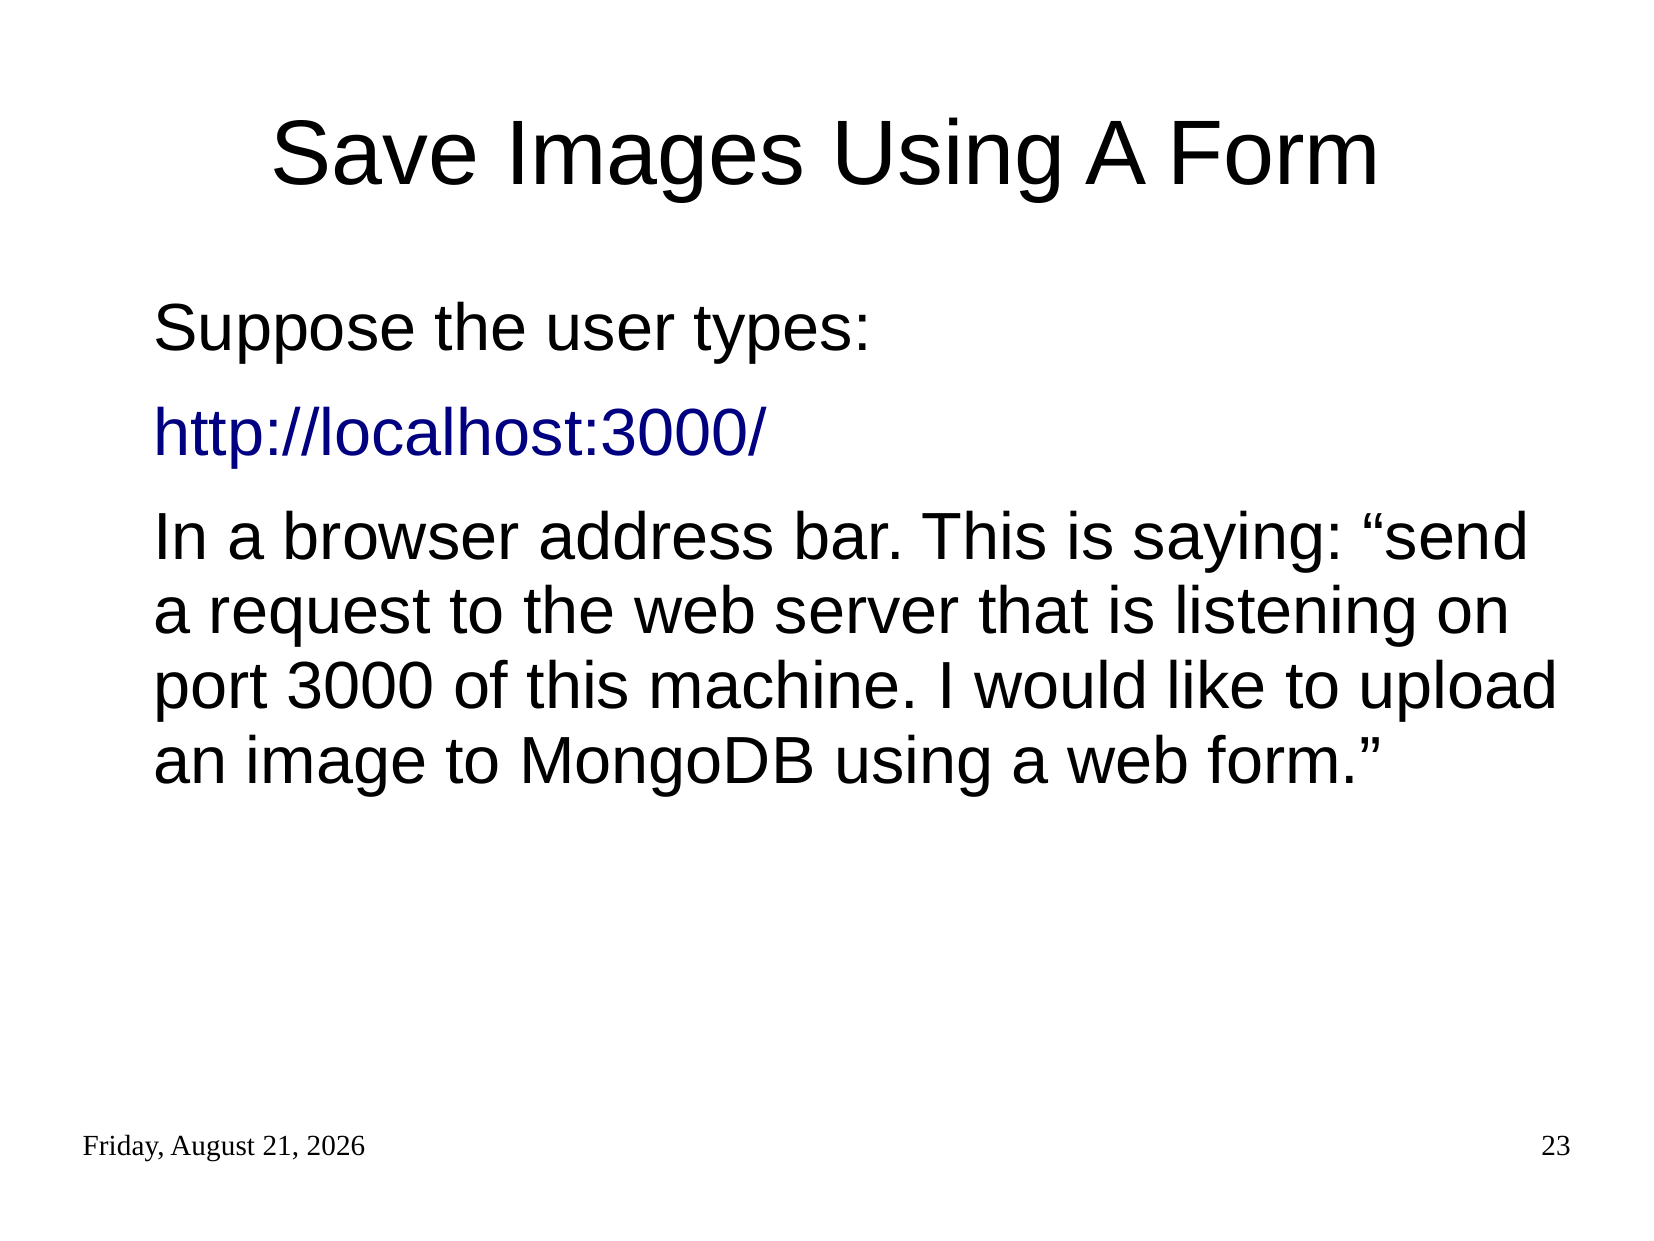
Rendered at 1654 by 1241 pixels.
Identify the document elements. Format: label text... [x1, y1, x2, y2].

title Save Images Using A Form [82, 49, 1571, 257]
list Suppose the user types: http://localhost:3000/ In a browser address bar. This is saying: “send a request to the web server that is listening on port 3000 of this machine. I would like to upload an image to MongoDB using a web form.” [82, 290, 1571, 1010]
